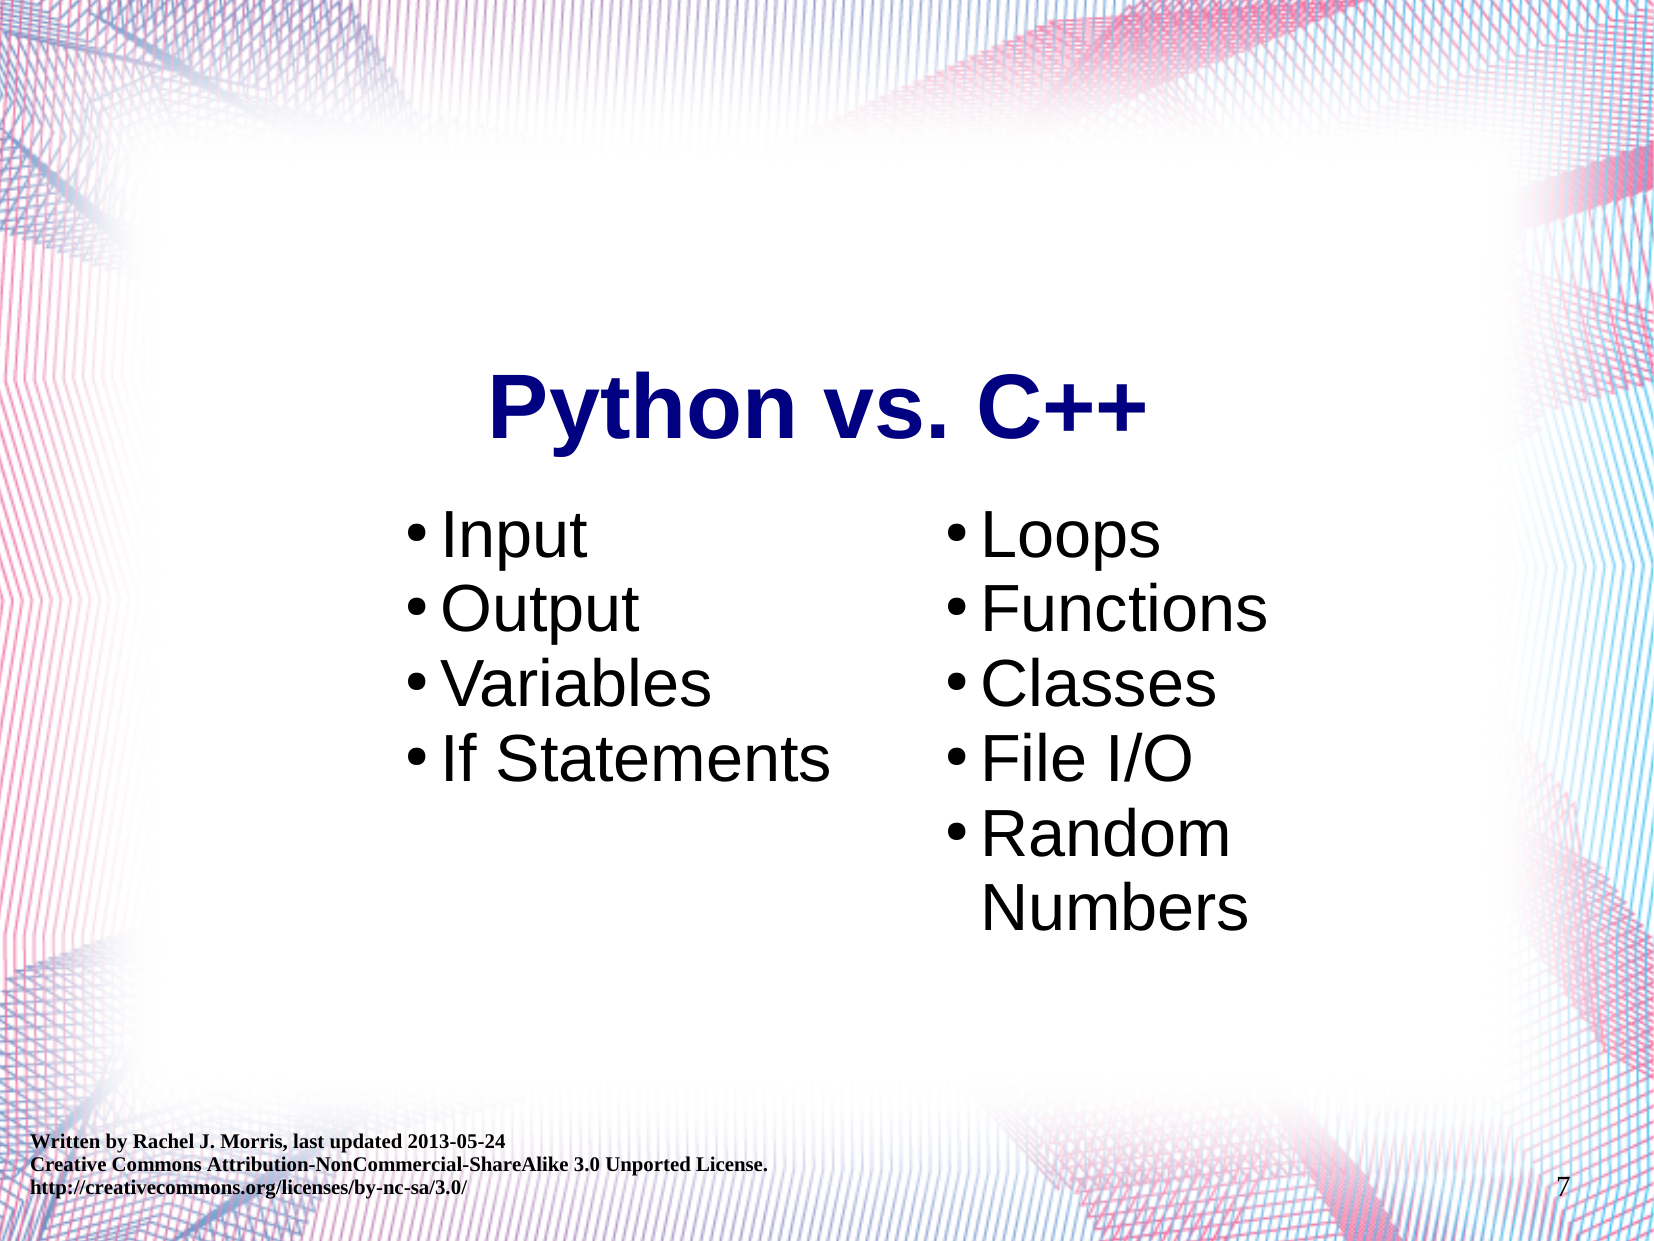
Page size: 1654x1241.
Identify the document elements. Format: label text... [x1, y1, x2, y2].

text_box Loops Functions Classes File I/O Random Numbers [930, 489, 1456, 953]
text_box Input Output Variables If Statements [390, 489, 856, 880]
title Python vs. C++ [75, 302, 1564, 511]
picture [0, 0, 1654, 1241]
